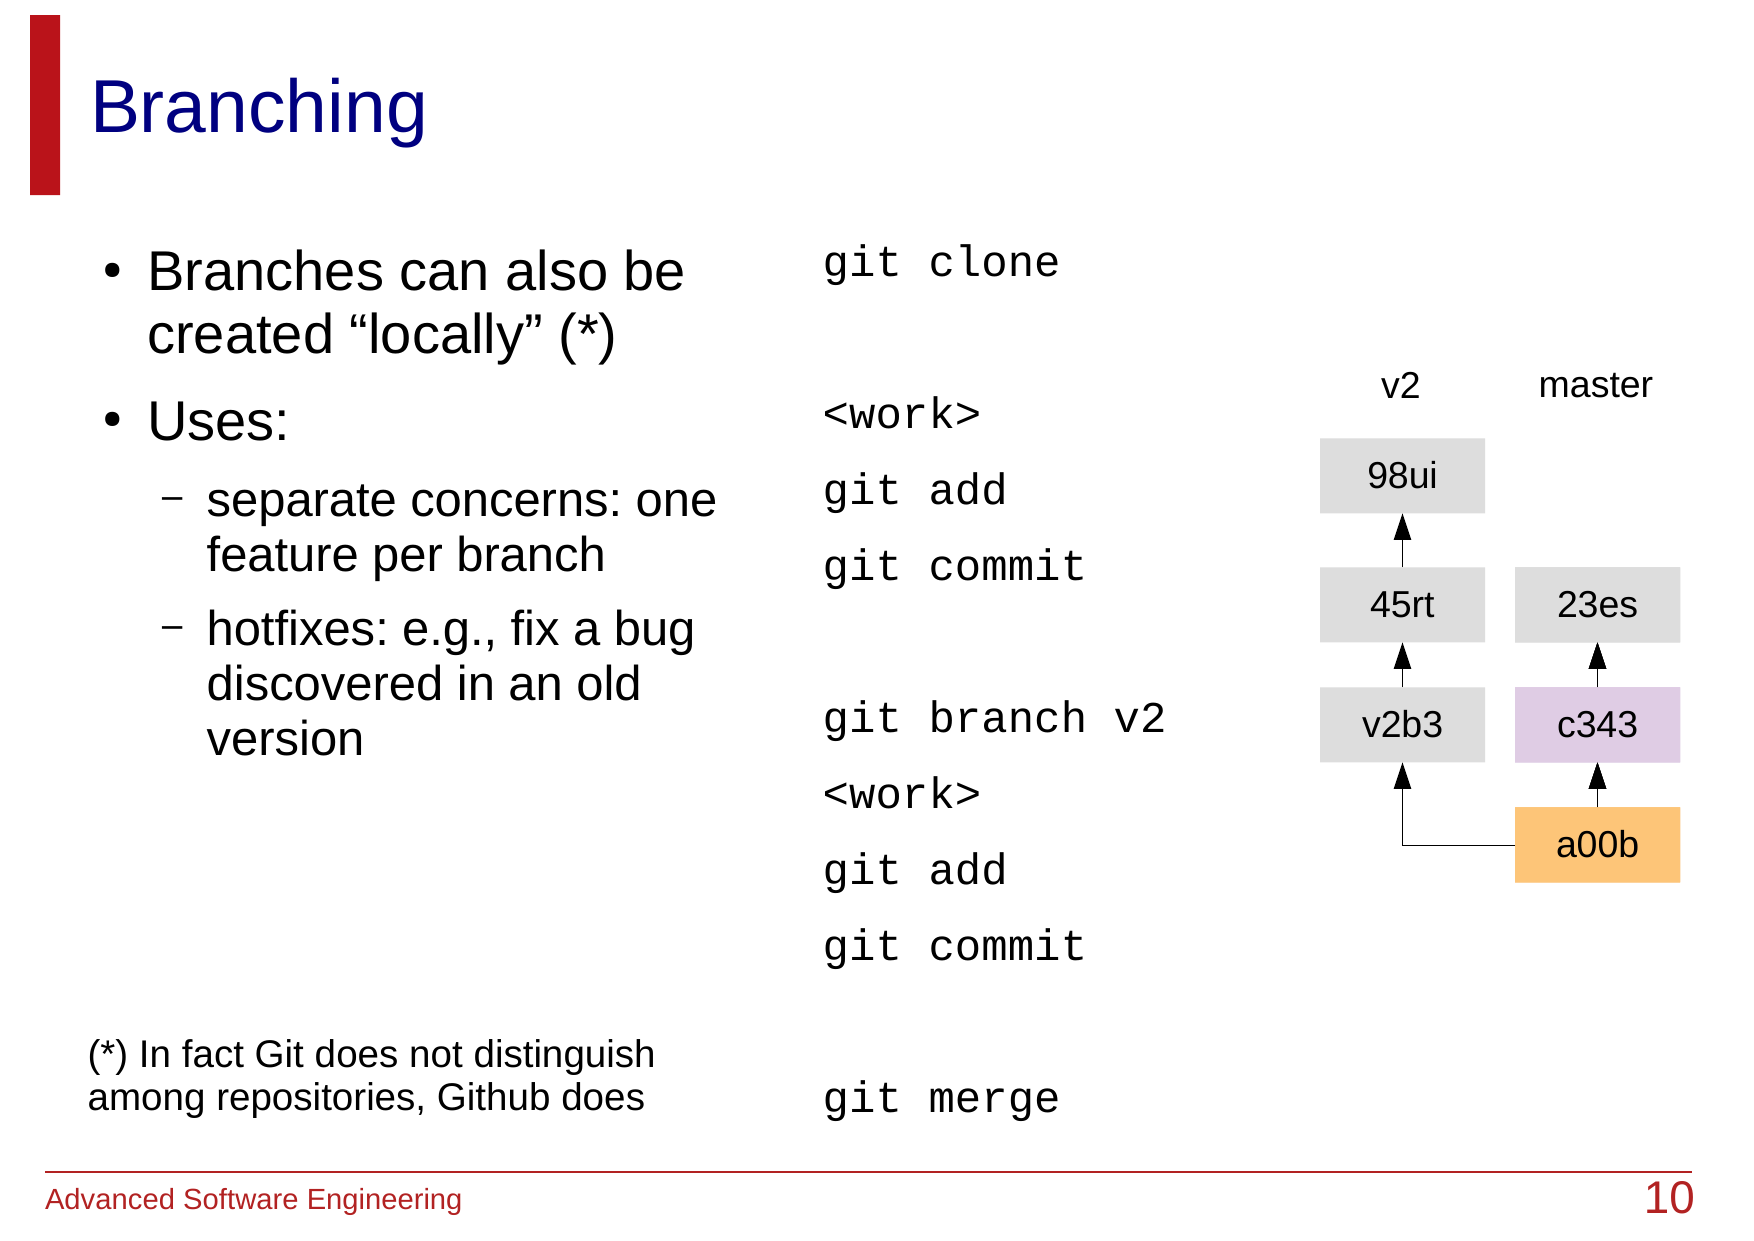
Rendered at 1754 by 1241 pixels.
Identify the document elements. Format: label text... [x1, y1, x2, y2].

text_box a00b [1515, 807, 1681, 883]
text_box 98ui [1320, 438, 1486, 514]
text_box v2 [1299, 356, 1503, 420]
text_box v2b3 [1320, 687, 1486, 763]
title Branching [90, 17, 1696, 196]
list git clone <work> git add git commit git branch v2 <work> git add git commit git merge [822, 240, 1231, 1130]
text_box master [1503, 356, 1698, 420]
list Branches can also be created “locally” (*) Uses: separate concerns: one feature per branch hotfixes: e.g., fix a bug discovered in an old version (*) In fact Git does not distinguish among repositories, Github does [87, 240, 721, 1130]
text_box 45rt [1320, 567, 1486, 643]
text_box c343 [1515, 687, 1681, 763]
text_box 23es [1515, 567, 1681, 643]
